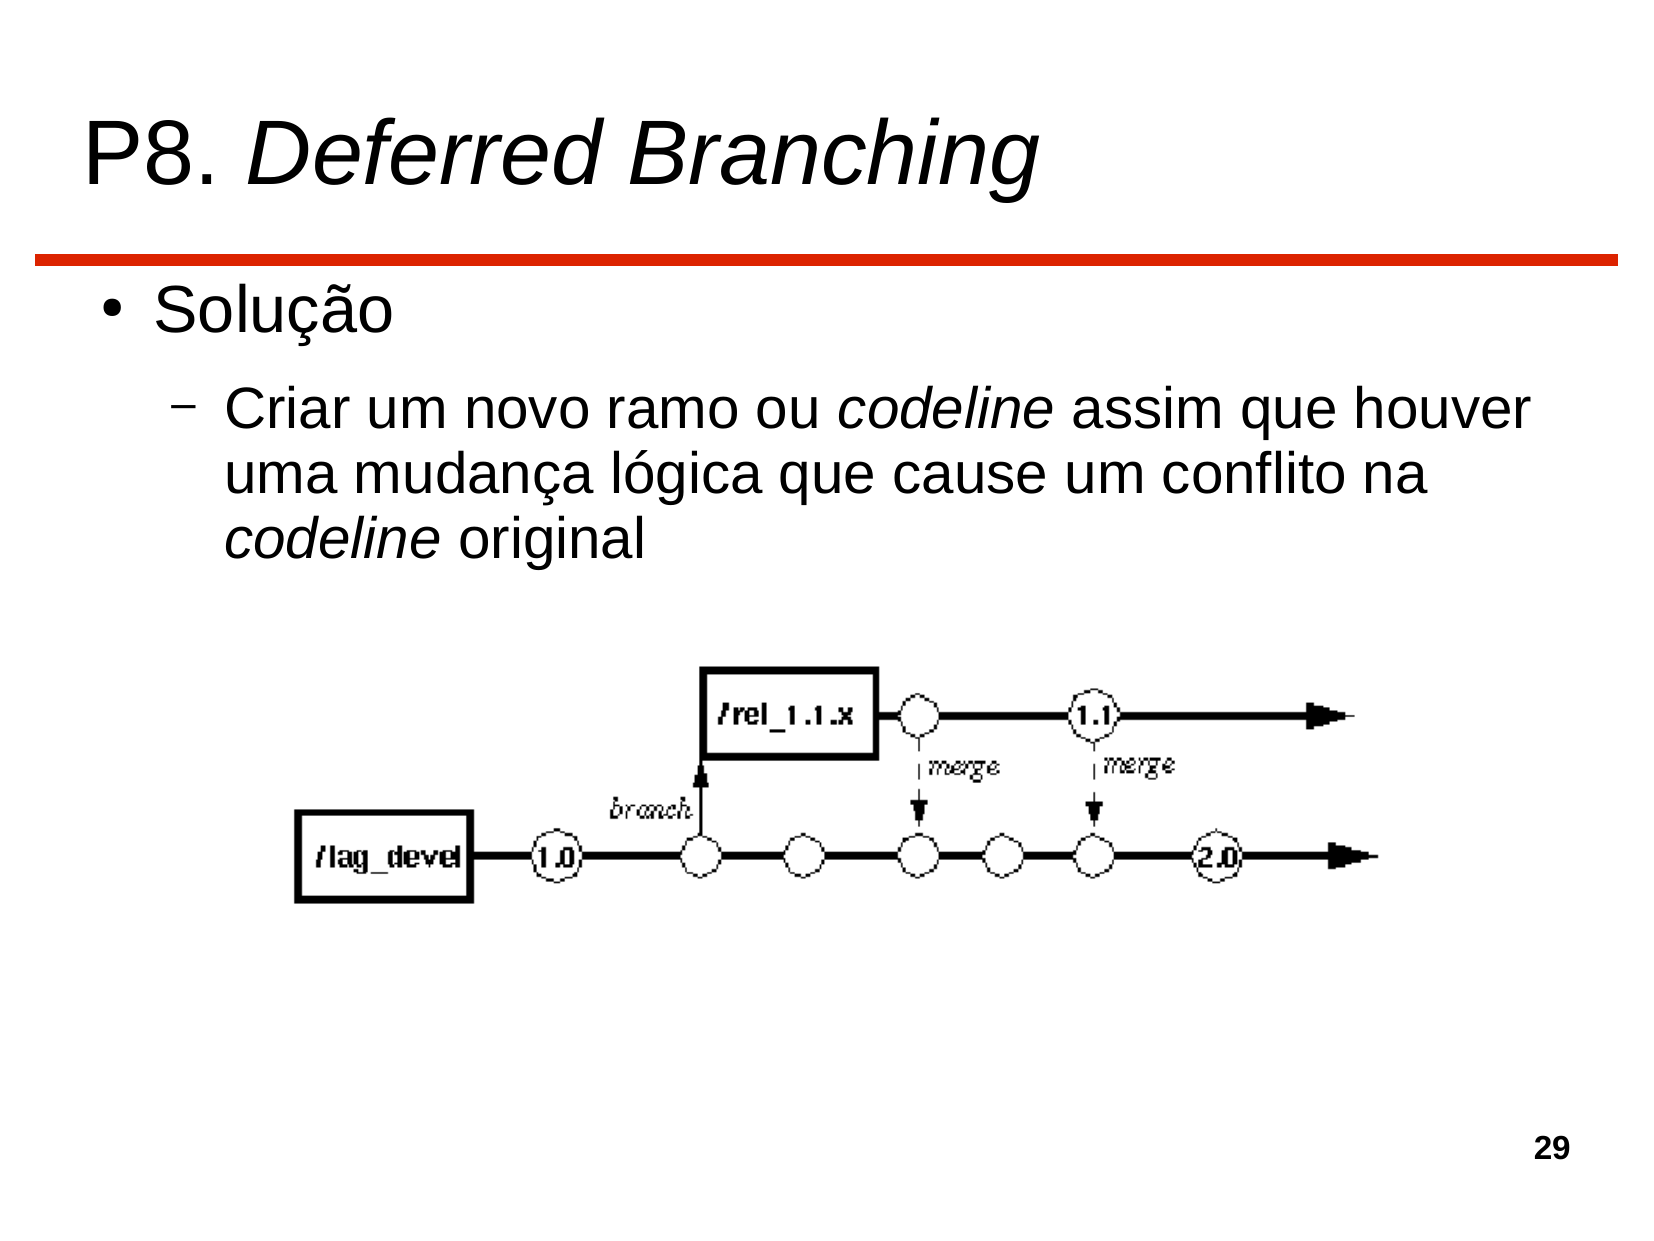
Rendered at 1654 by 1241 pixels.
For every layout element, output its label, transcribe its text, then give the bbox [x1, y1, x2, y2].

picture [271, 637, 1394, 918]
list Solução Criar um novo ramo ou codeline assim que houver uma mudança lógica que cause um conflito na codeline original [82, 271, 1571, 991]
title P8. Deferred Branching [82, 49, 1571, 257]
